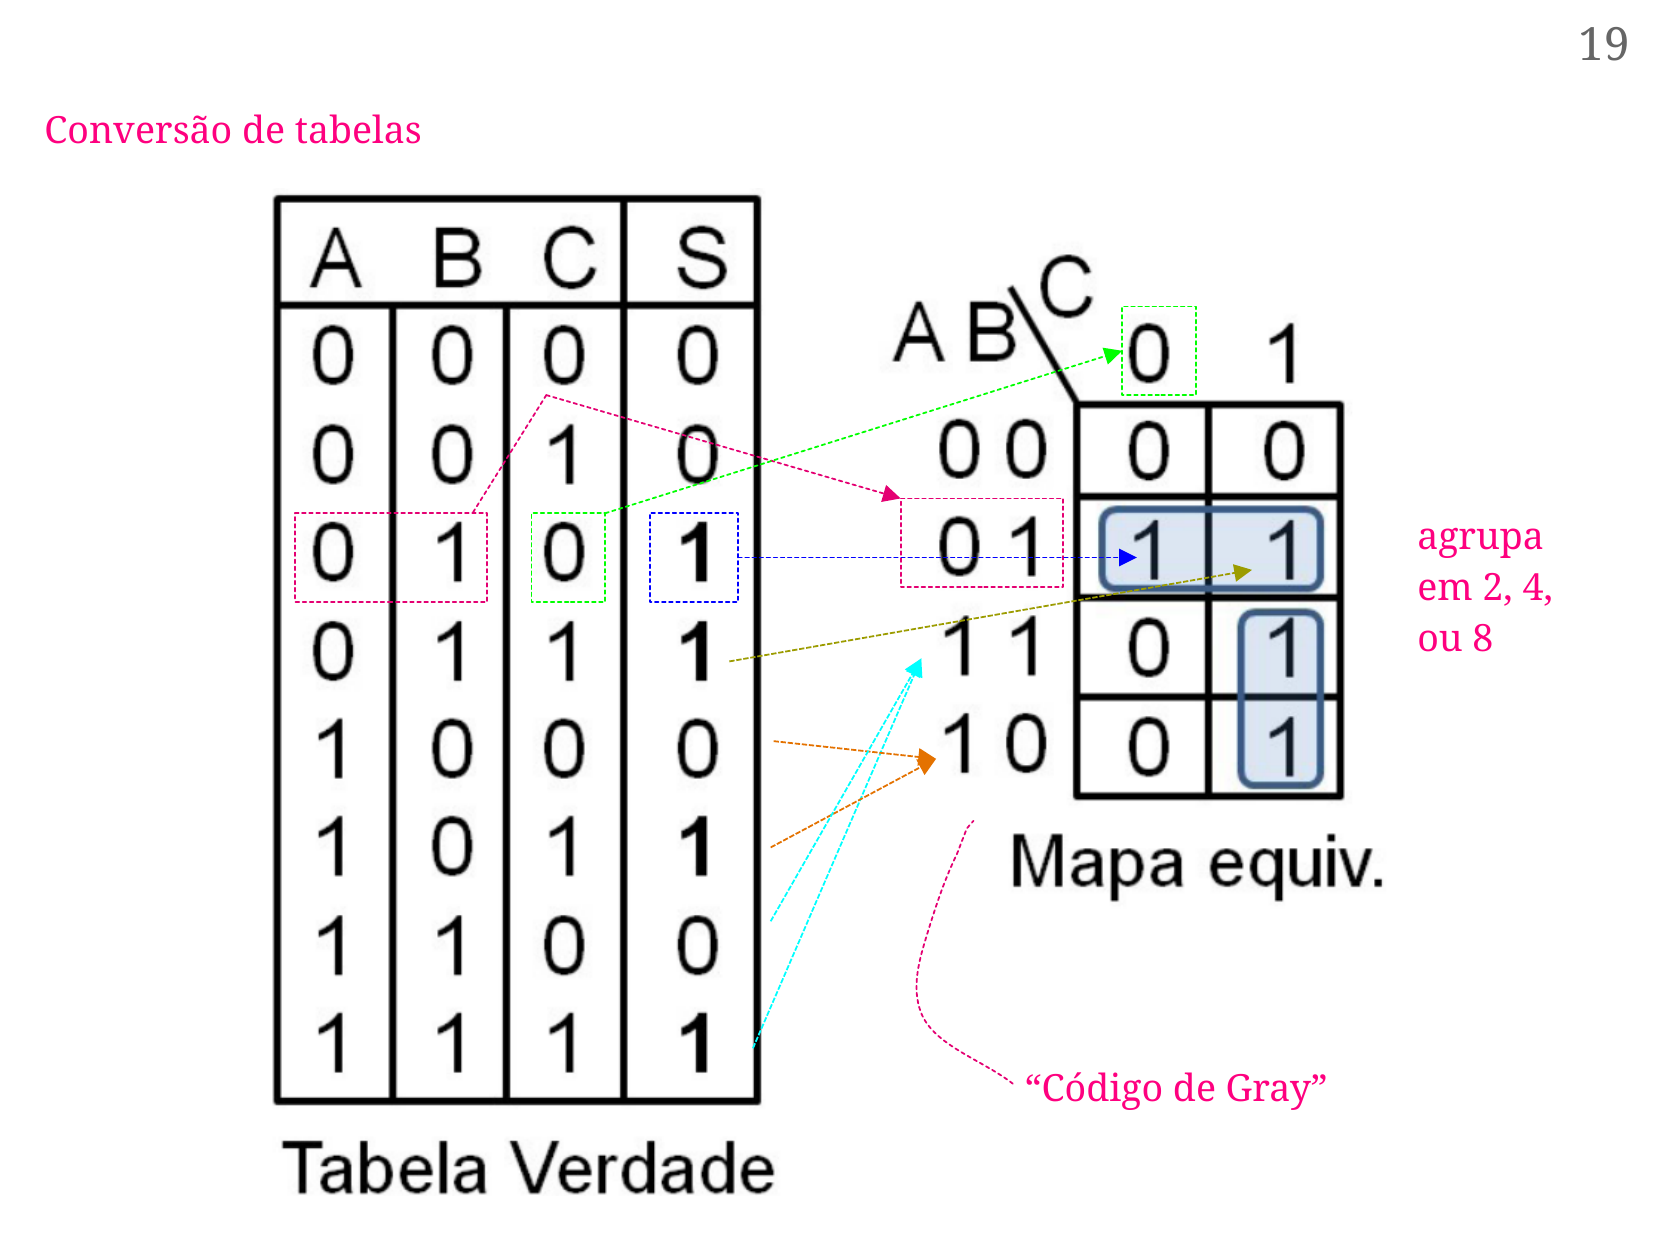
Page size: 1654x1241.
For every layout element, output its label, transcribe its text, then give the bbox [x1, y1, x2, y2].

picture [267, 188, 1403, 1196]
text_box “Código de Gray” [1006, 1054, 1343, 1120]
text_box agrupa em 2, 4, ou 8 [1402, 501, 1595, 670]
text_box Conversão de tabelas [29, 96, 1021, 163]
